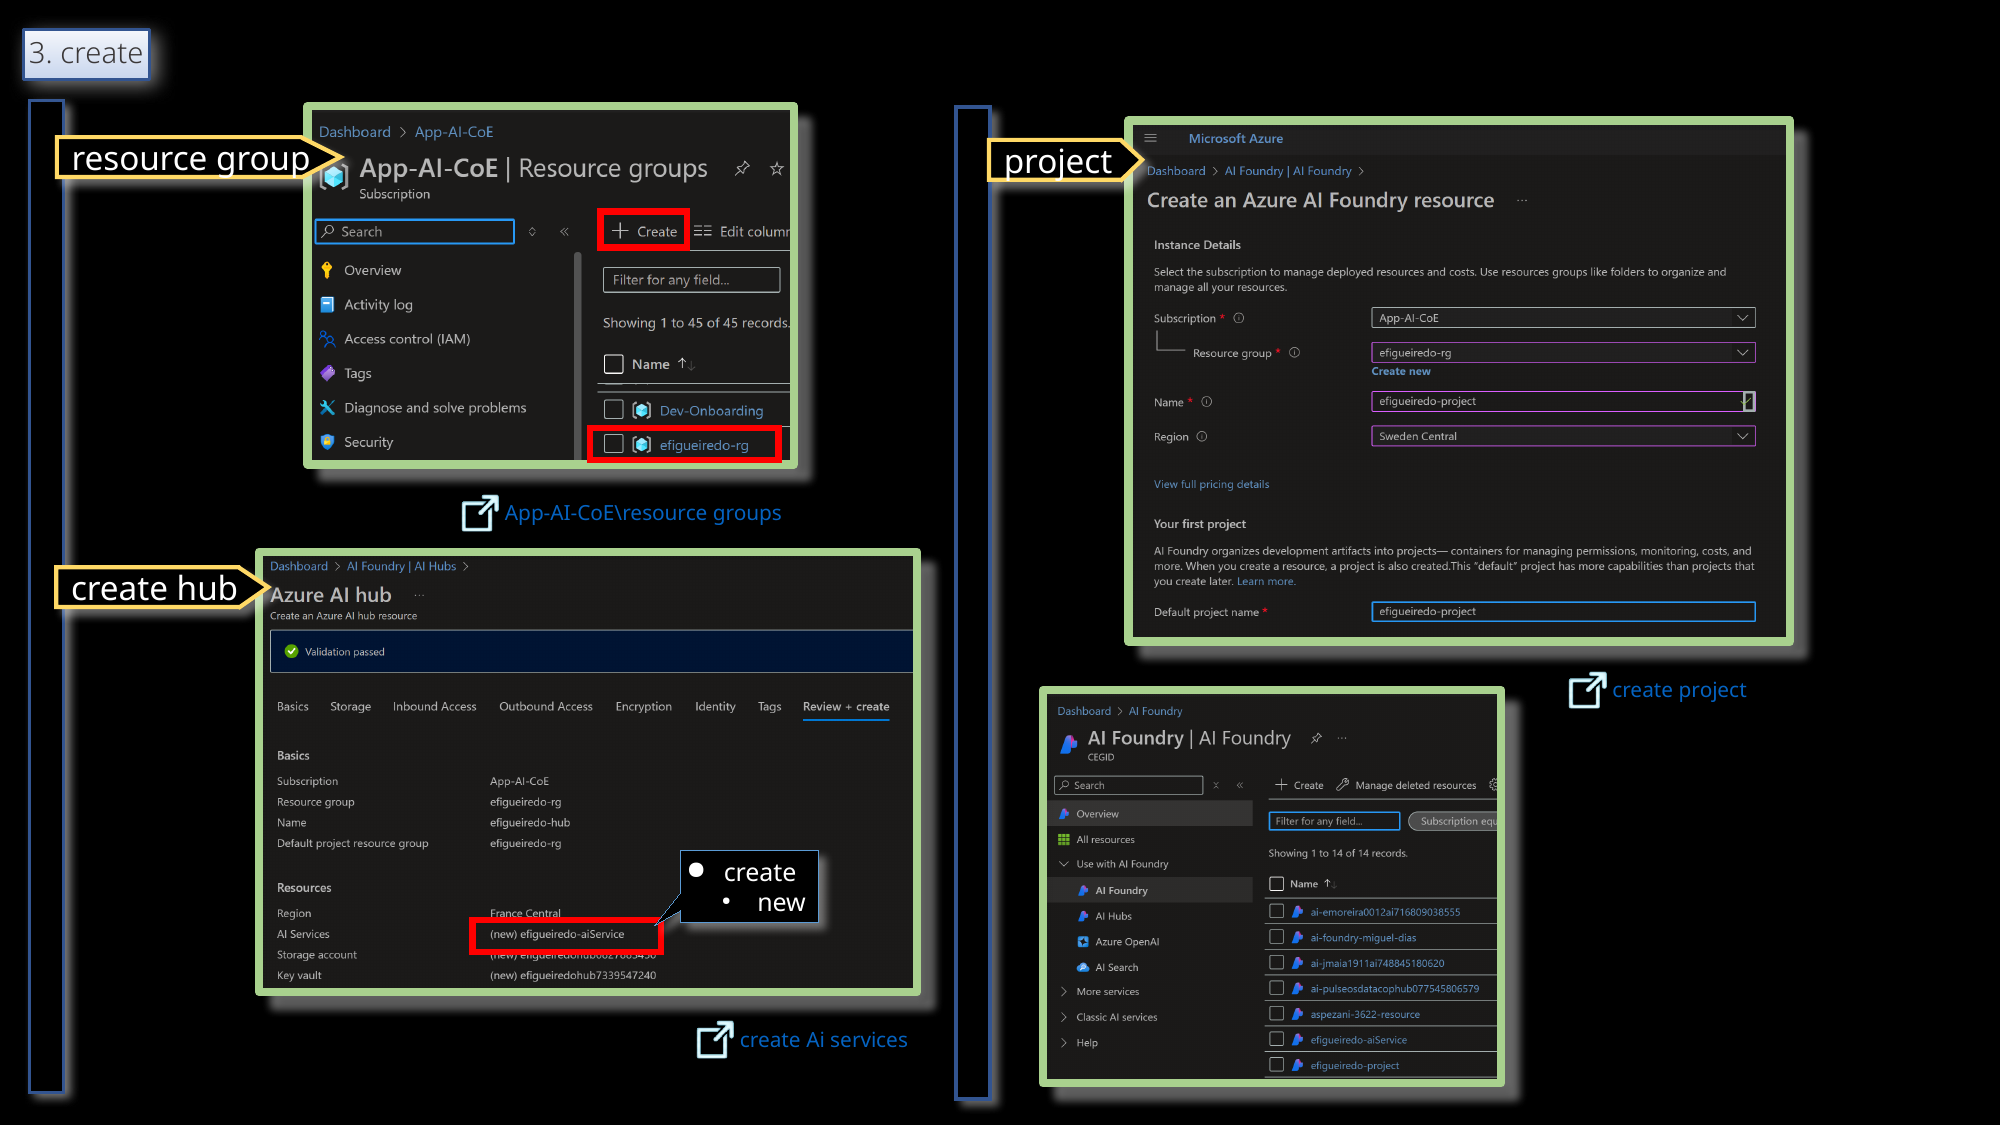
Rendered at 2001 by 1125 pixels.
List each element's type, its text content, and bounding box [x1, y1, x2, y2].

text_box App-AI-CoE\resource groups [503, 492, 797, 536]
picture [1047, 694, 1497, 1080]
text_box project [988, 139, 1143, 180]
picture [593, 431, 775, 457]
text_box resource group [56, 137, 341, 178]
text_box create new [654, 850, 819, 926]
picture [457, 490, 503, 536]
picture [1132, 124, 1786, 638]
text_box [955, 106, 990, 1099]
picture [692, 1016, 738, 1063]
text_box create Ai services [738, 1018, 923, 1062]
picture [311, 110, 790, 461]
text_box [29, 100, 64, 1093]
picture [1564, 667, 1611, 713]
text_box create hub [56, 567, 269, 608]
picture [263, 555, 913, 988]
text_box create project [1611, 669, 1762, 713]
title 3. create [23, 29, 149, 80]
text_box project [1009, 157, 1019, 171]
